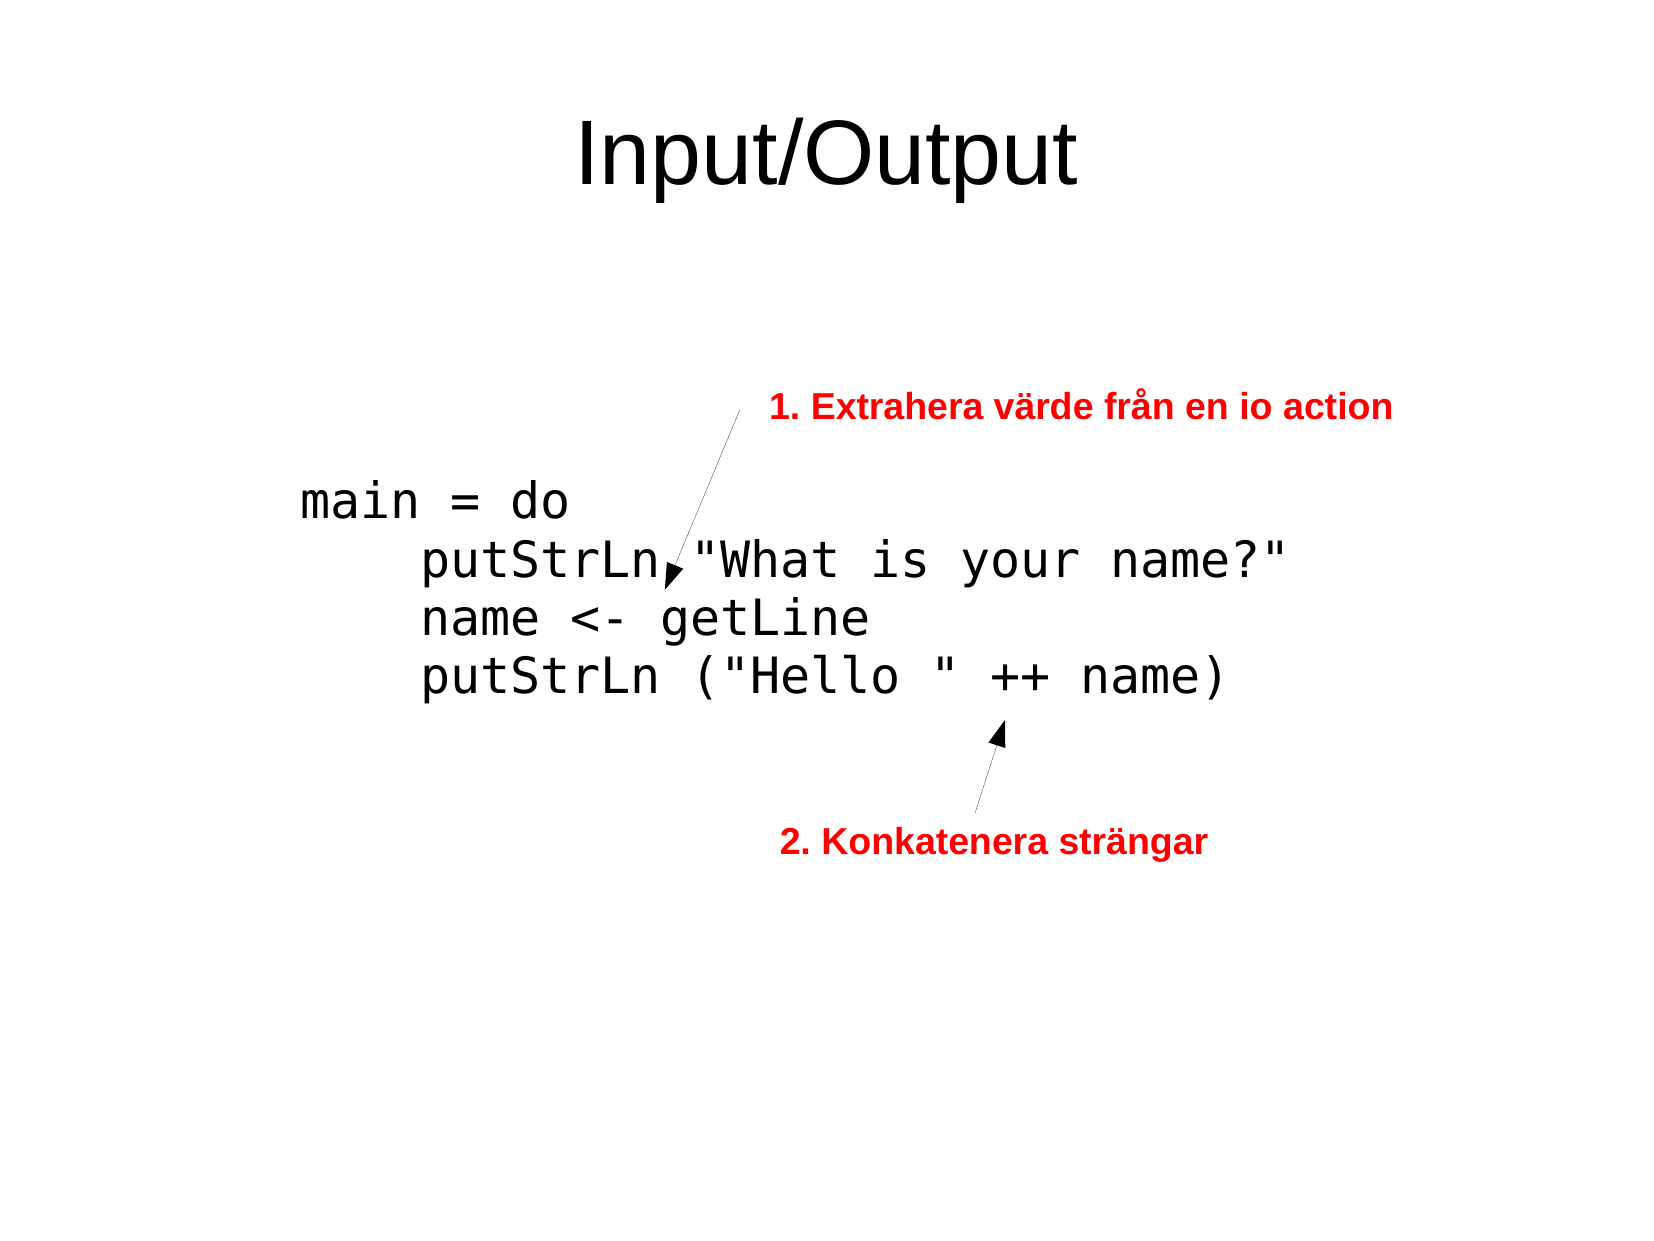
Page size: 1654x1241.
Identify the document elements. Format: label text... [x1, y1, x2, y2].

text_box 2. Konkatenera strängar [765, 813, 1224, 871]
title Input/Output [82, 49, 1571, 257]
text_box 1. Extrahera värde från en io action [754, 378, 1409, 436]
text_box main = do putStrLn "What is your name?" name <- getLine putStrLn ("Hello " ++ name) [285, 465, 1411, 713]
